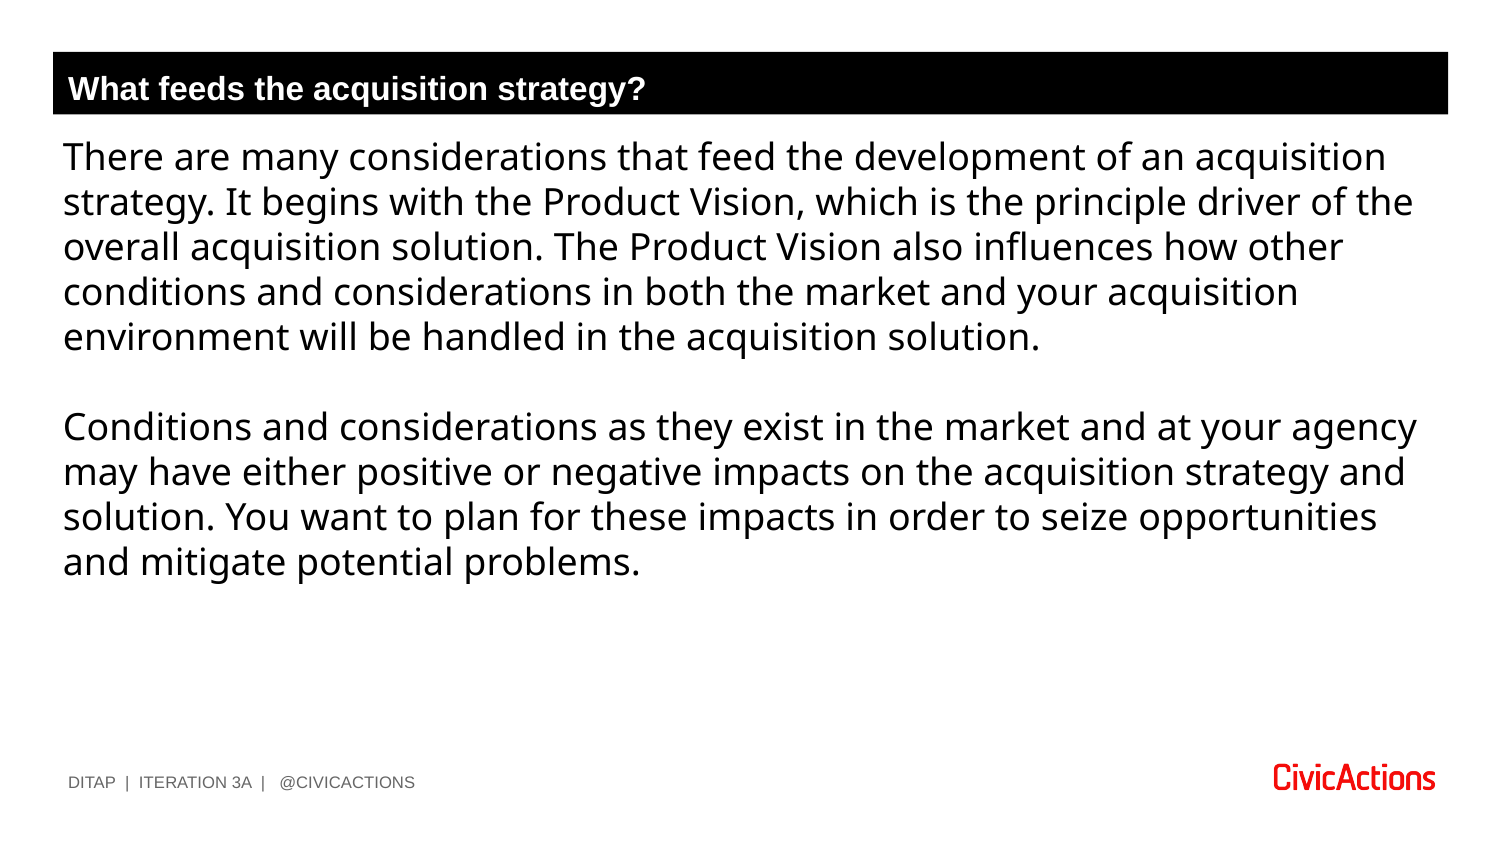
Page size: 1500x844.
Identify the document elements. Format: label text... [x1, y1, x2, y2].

title What feeds the acquisition strategy? [53, 51, 1449, 115]
list There are many considerations that feed the development of an acquisition strategy. It begins with the Product Vision, which is the principle driver of the overall acquisition solution. The Product Vision also influences how other conditions and considerations in both the market and your acquisition environment will be handled in the acquisition solution. Conditions and considerations as they exist in the market and at your agency may have either positive or negative impacts on the acquisition strategy and solution. You want to plan for these impacts in order to seize opportunities and mitigate potential problems. [53, 123, 1449, 605]
picture [1271, 758, 1438, 795]
